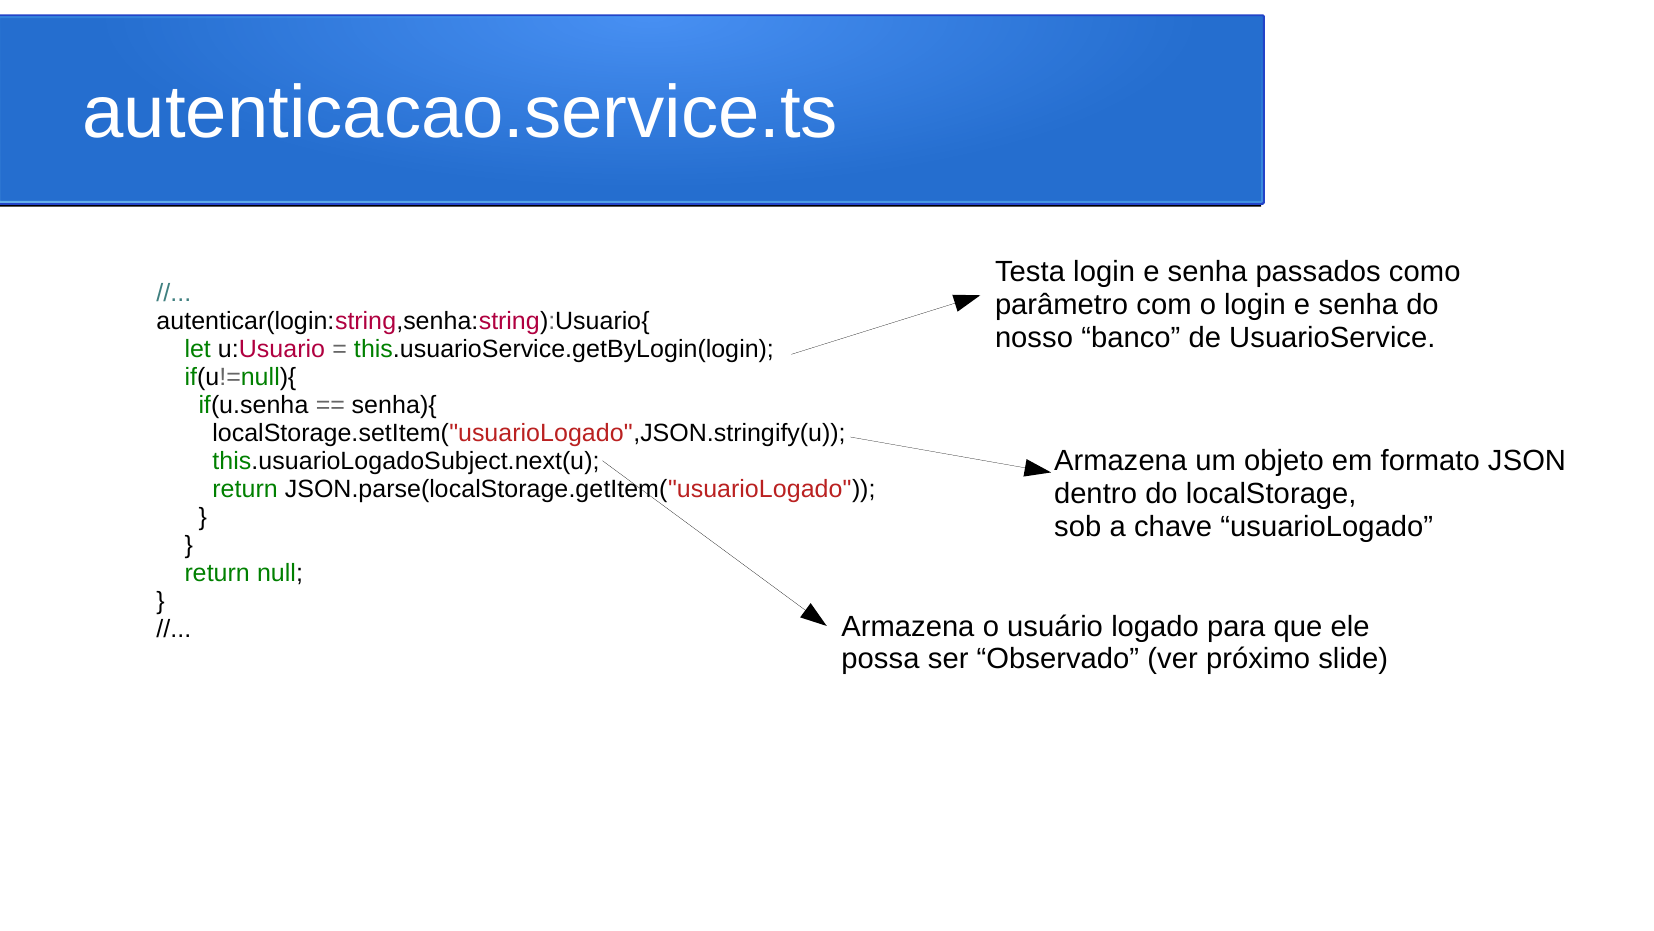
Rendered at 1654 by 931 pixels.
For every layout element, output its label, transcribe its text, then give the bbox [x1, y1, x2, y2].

text_box Armazena o usuário logado para que ele possa ser “Observado” (ver próximo slide) [826, 602, 1404, 683]
text_box Armazena um objeto em formato JSON dentro do localStorage, sob a chave “usuarioLogado” [1039, 437, 1582, 551]
text_box //... autenticar(login:string,senha:string):Usuario{ let u:Usuario = this.usuarioService.getByLogin(login); if(u!=null){ if(u.senha == senha){ localStorage.setItem("usuarioLogado",JSON.stringify(u)); this.usuarioLogadoSubject.next(u); return JSON.parse(localStorage.getItem("usuarioLogado")); } } return null; } //... [141, 271, 891, 651]
text_box Testa login e senha passados como parâmetro com o login e senha do nosso “banco” de UsuarioService. [980, 248, 1477, 362]
title autenticacao.service.ts [82, 35, 1235, 189]
